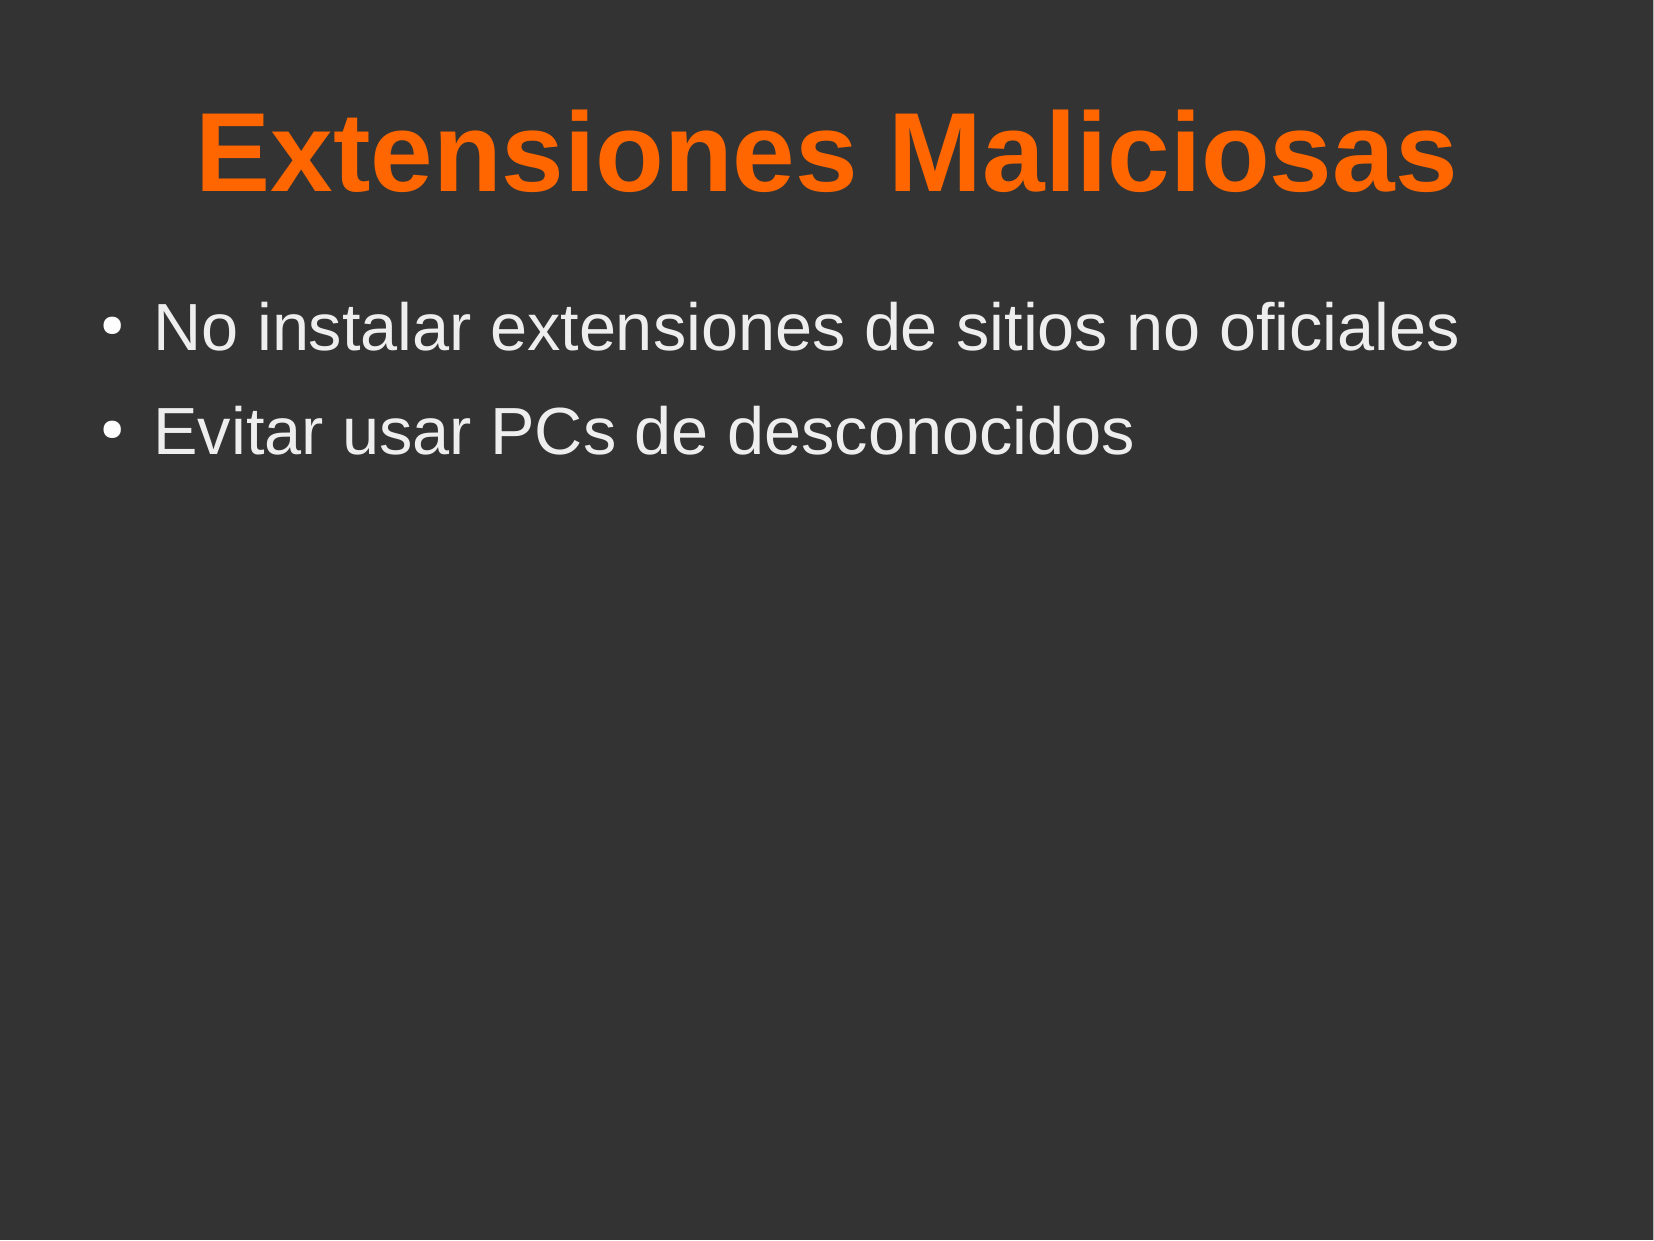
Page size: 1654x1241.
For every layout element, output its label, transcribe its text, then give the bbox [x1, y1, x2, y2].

list No instalar extensiones de sitios no oficiales Evitar usar PCs de desconocidos [82, 290, 1571, 1010]
title Extensiones Maliciosas [82, 49, 1571, 257]
